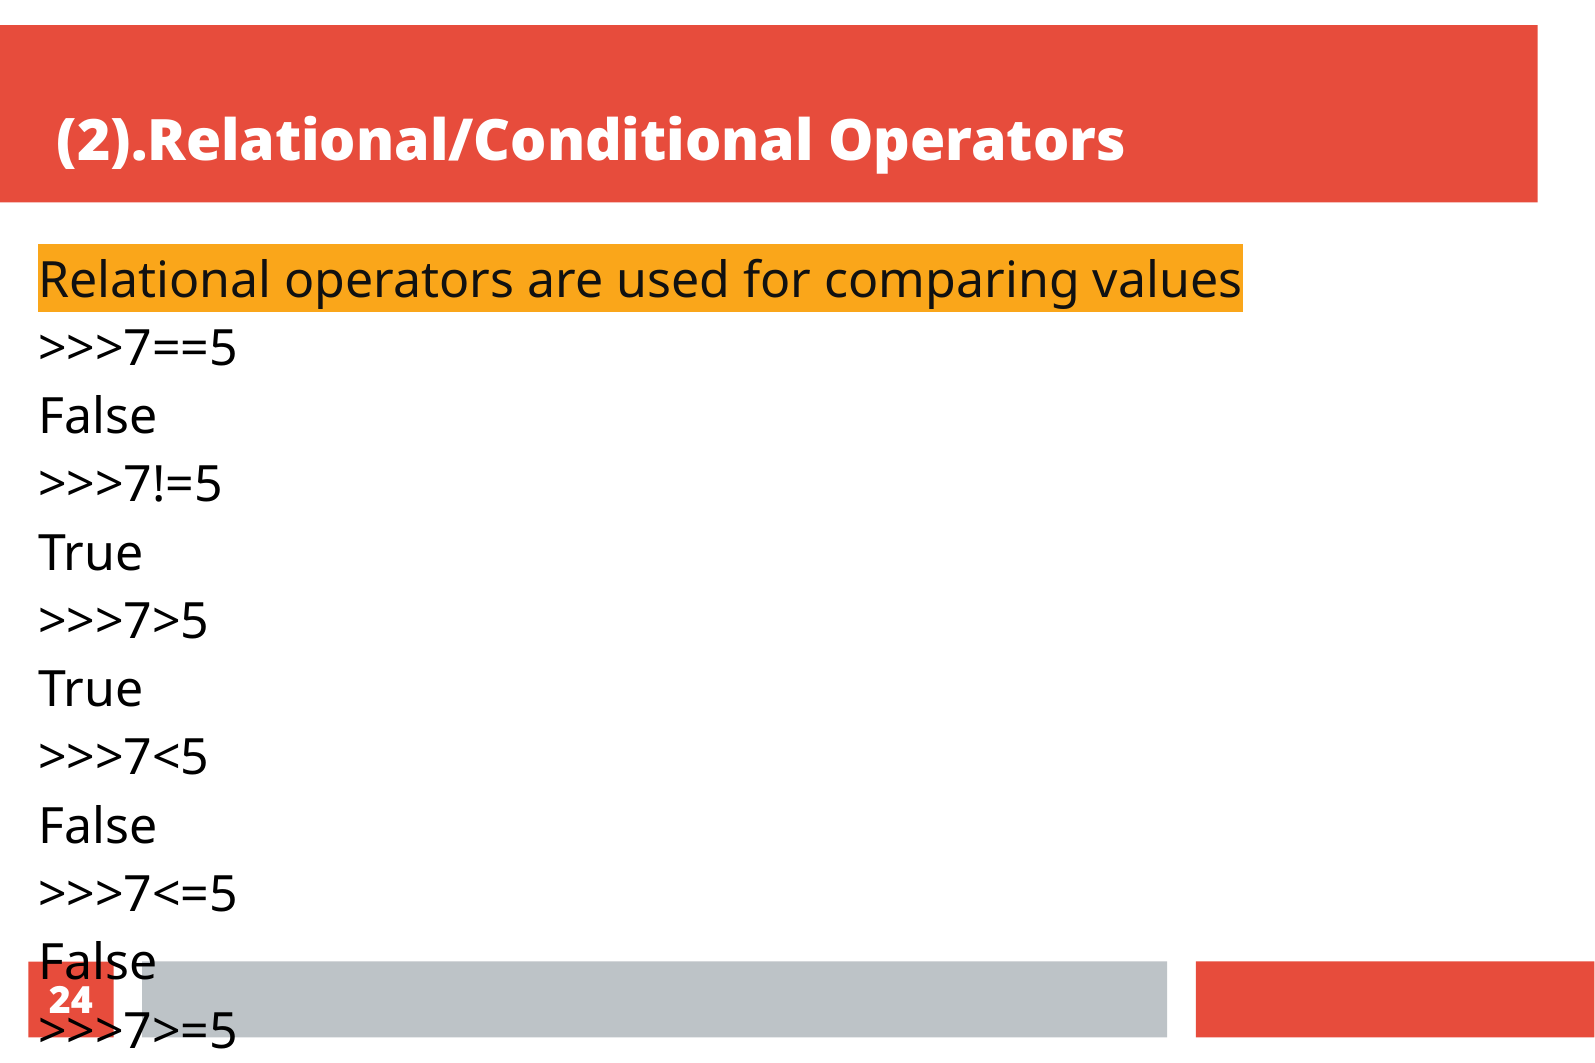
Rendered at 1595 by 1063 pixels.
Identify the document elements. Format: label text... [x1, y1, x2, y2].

text_box Relational operators are used for comparing values >>>7==5 False >>>7!=5 True >>>7>5 True >>>7<5 False >>>7<=5 False >>>7>=5 True [23, 236, 1453, 1009]
title (2).Relational/Conditional Operators [56, 50, 1538, 178]
